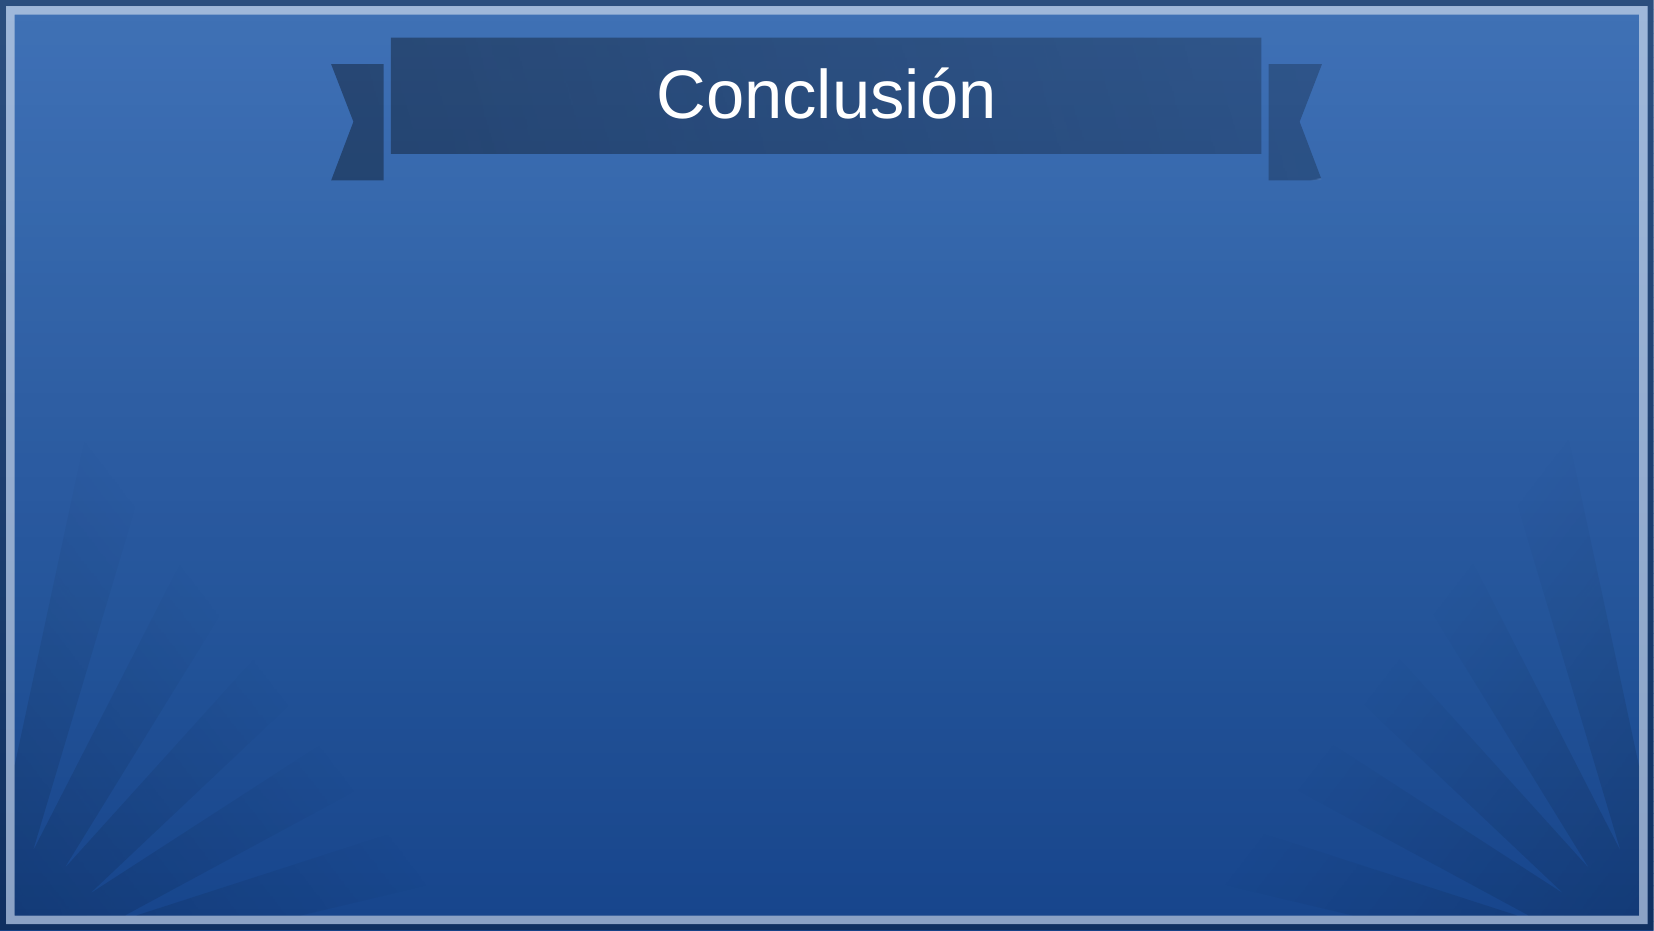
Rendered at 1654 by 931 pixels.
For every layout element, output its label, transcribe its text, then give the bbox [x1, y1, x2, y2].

title Conclusión [389, 35, 1264, 154]
